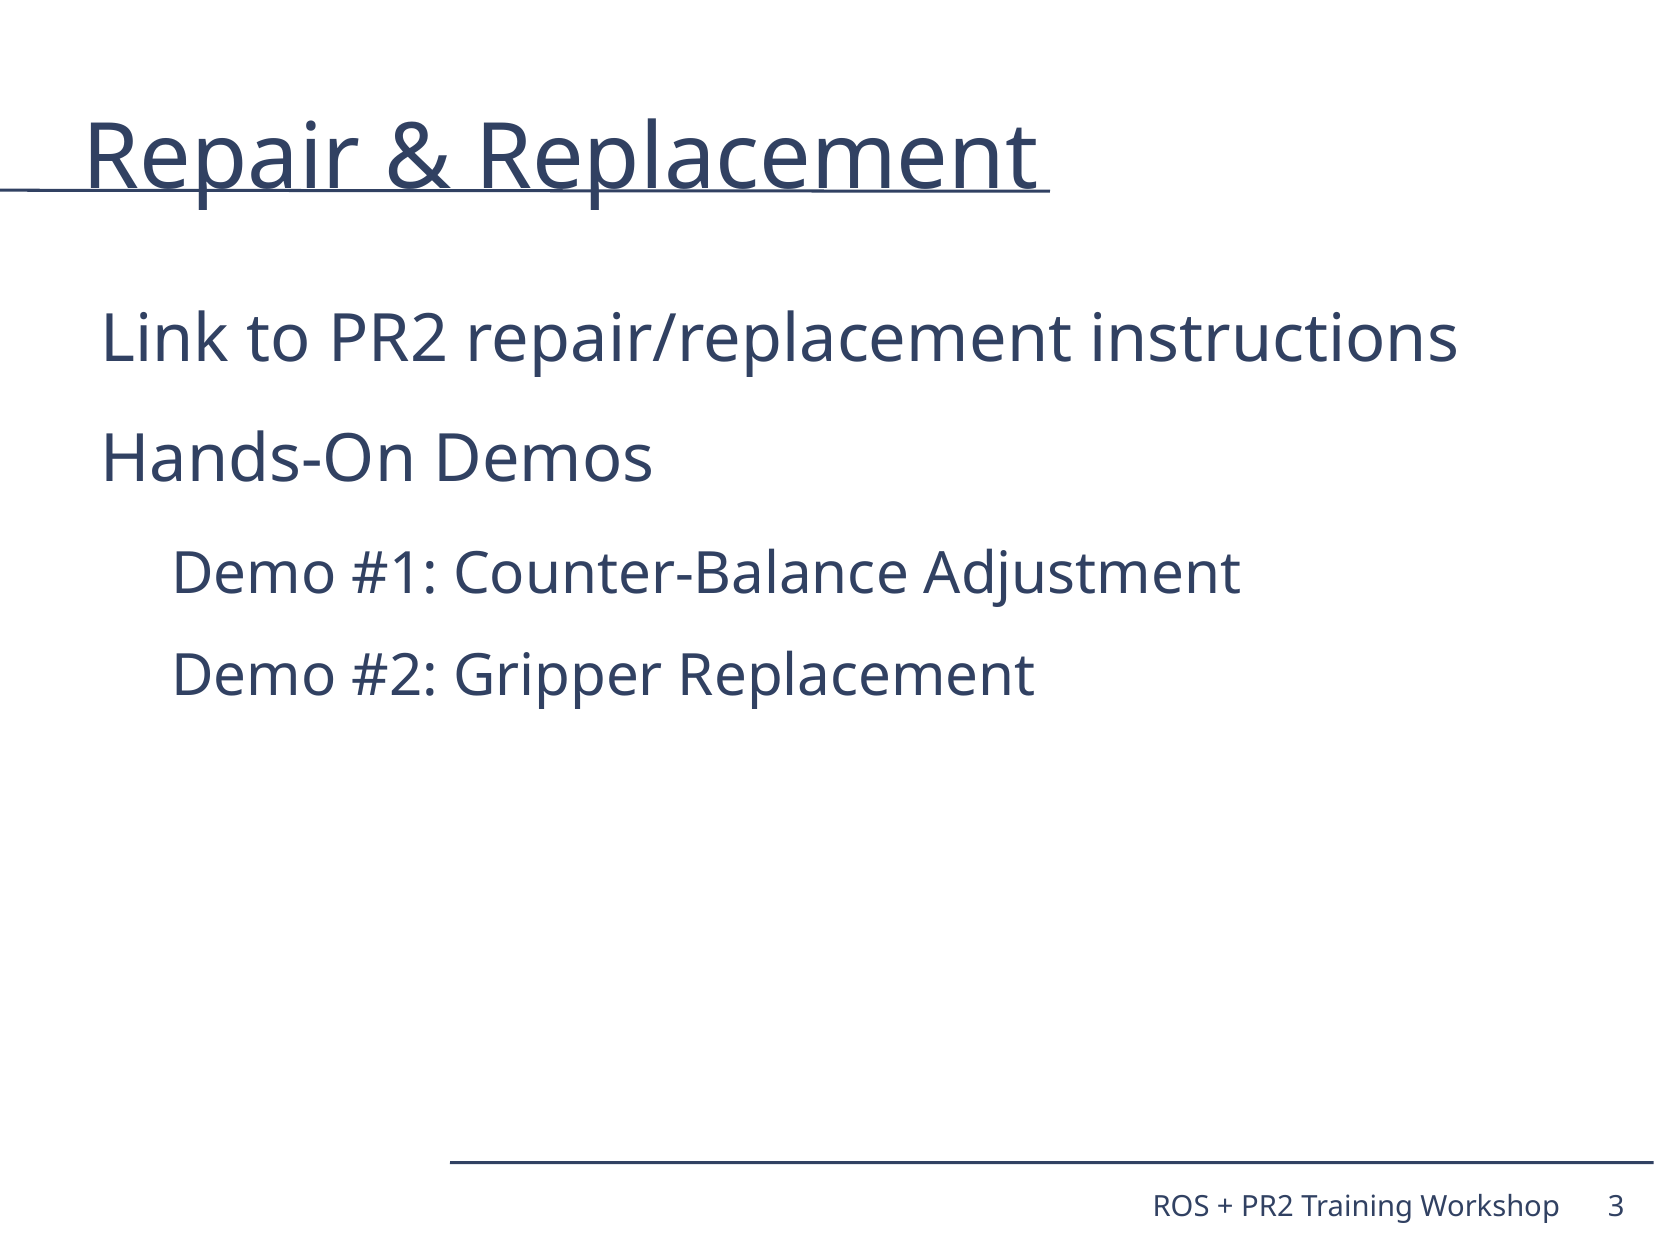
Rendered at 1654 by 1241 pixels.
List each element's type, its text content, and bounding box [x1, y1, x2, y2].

title Repair & Replacement [82, 49, 1571, 257]
list Link to PR2 repair/replacement instructions Hands-On Demos Demo #1: Counter-Balance Adjustment Demo #2: Gripper Replacement [82, 290, 1571, 1109]
